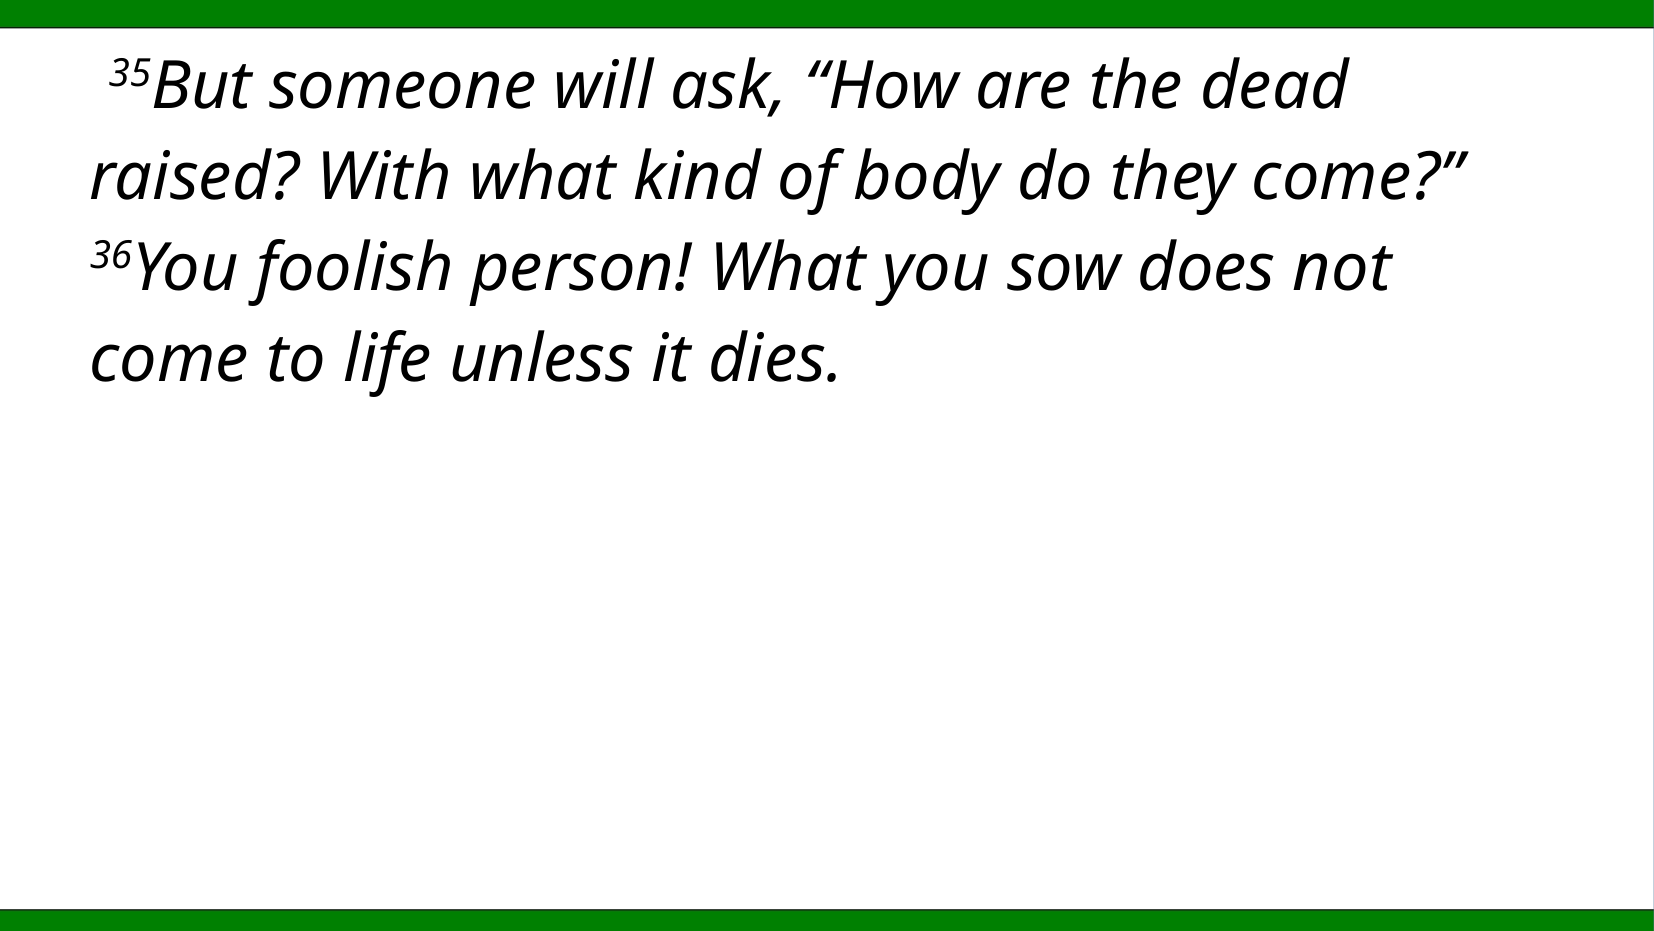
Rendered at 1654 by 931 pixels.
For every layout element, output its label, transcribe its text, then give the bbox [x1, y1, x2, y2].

picture [0, 0, 1654, 931]
text_box 35But someone will ask, “How are the dead raised? With what kind of body do they come?” 36You foolish person! What you sow does not come to life unless it dies. [75, 30, 1576, 400]
